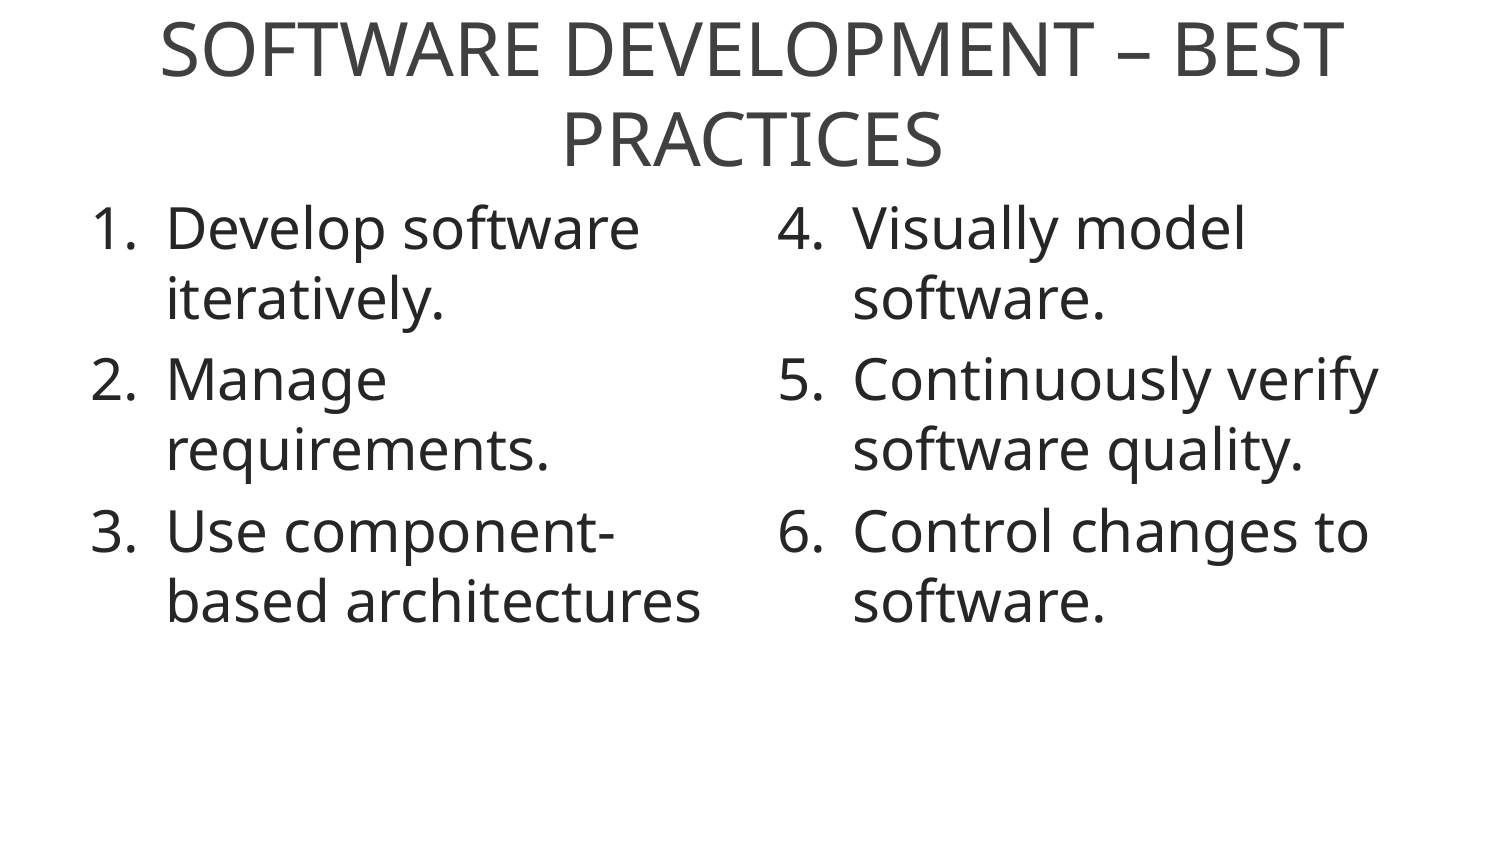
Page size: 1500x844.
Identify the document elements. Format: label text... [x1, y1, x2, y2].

list Visually model software. Continuously verify software quality. Control changes to software. [762, 183, 1425, 757]
list Develop software iteratively. Manage requirements. Use component-based architectures [75, 183, 738, 757]
title Software development – best practices [30, 21, 1476, 162]
